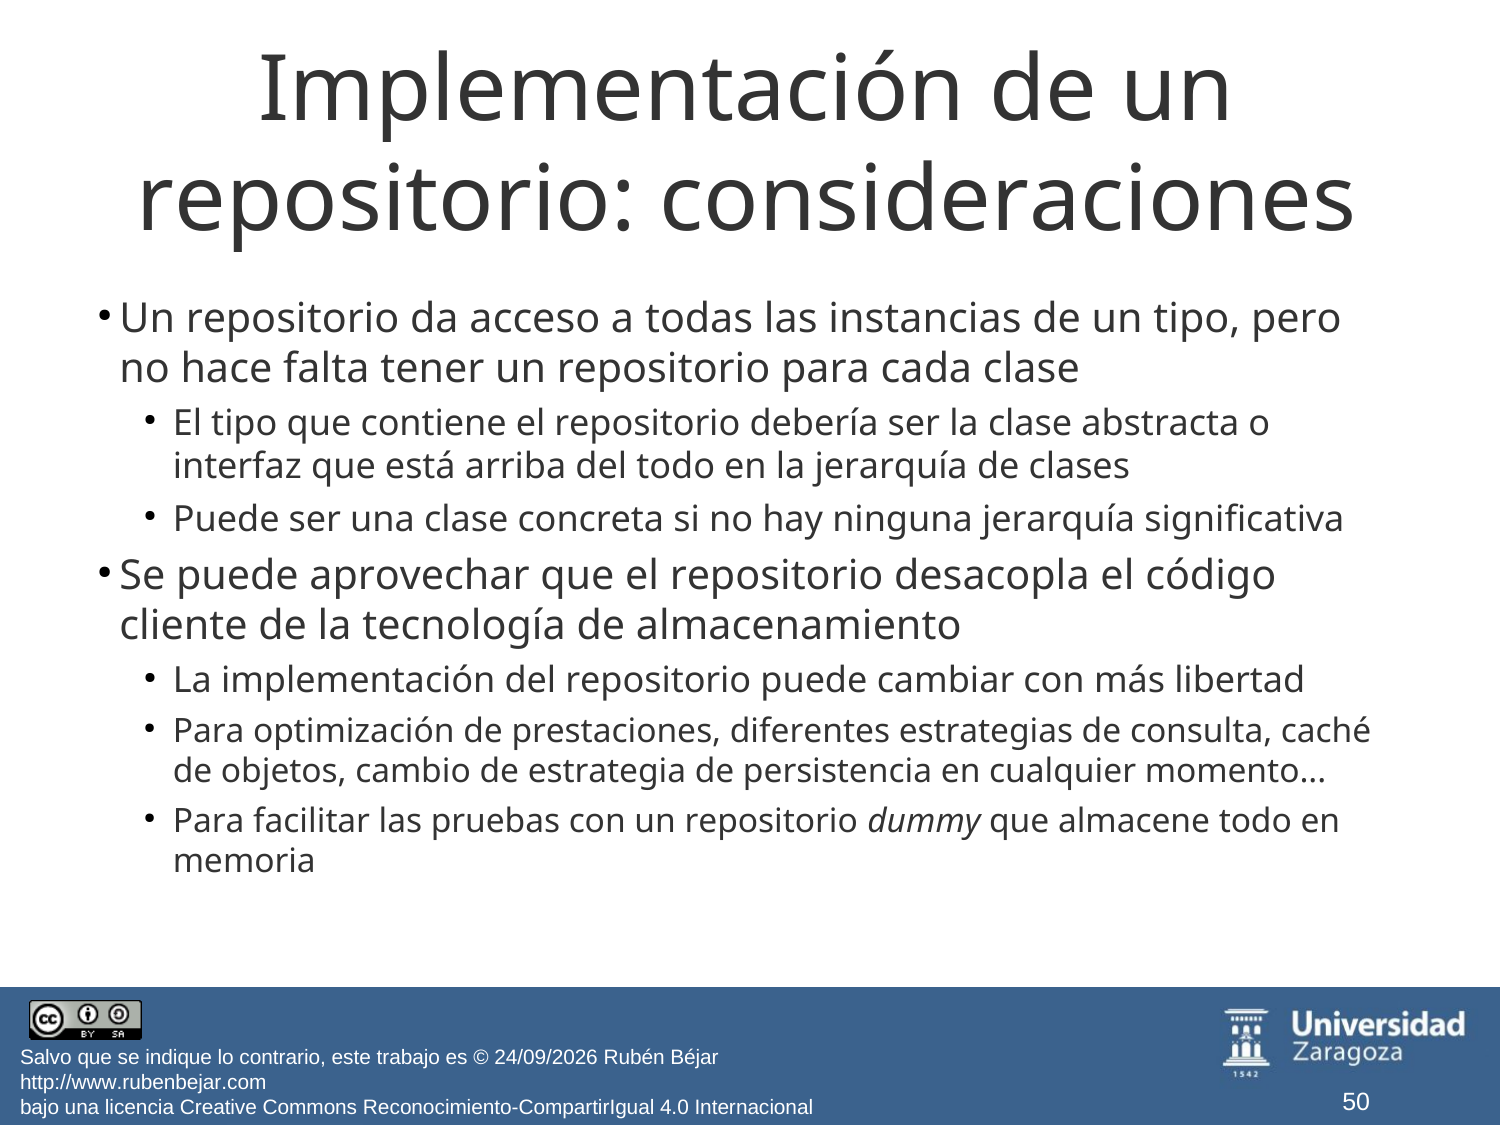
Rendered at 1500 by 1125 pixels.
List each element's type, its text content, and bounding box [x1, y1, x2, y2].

title Implementación de un repositorio: consideraciones [74, 21, 1420, 257]
list Un repositorio da acceso a todas las instancias de un tipo, pero no hace falta tener un repositorio para cada clase El tipo que contiene el repositorio debería ser la clase abstracta o interfaz que está arriba del todo en la jerarquía de clases Puede ser una clase concreta si no hay ninguna jerarquía significativa Se puede aprovechar que el repositorio desacopla el código cliente de la tecnología de almacenamiento La implementación del repositorio puede cambiar con más libertad Para optimización de prestaciones, diferentes estrategias de consulta, caché de objetos, cambio de estrategia de persistencia en cualquier momento... Para facilitar las pruebas con un repositorio dummy que almacene todo en memoria [82, 283, 1418, 957]
picture [0, 987, 1500, 1125]
